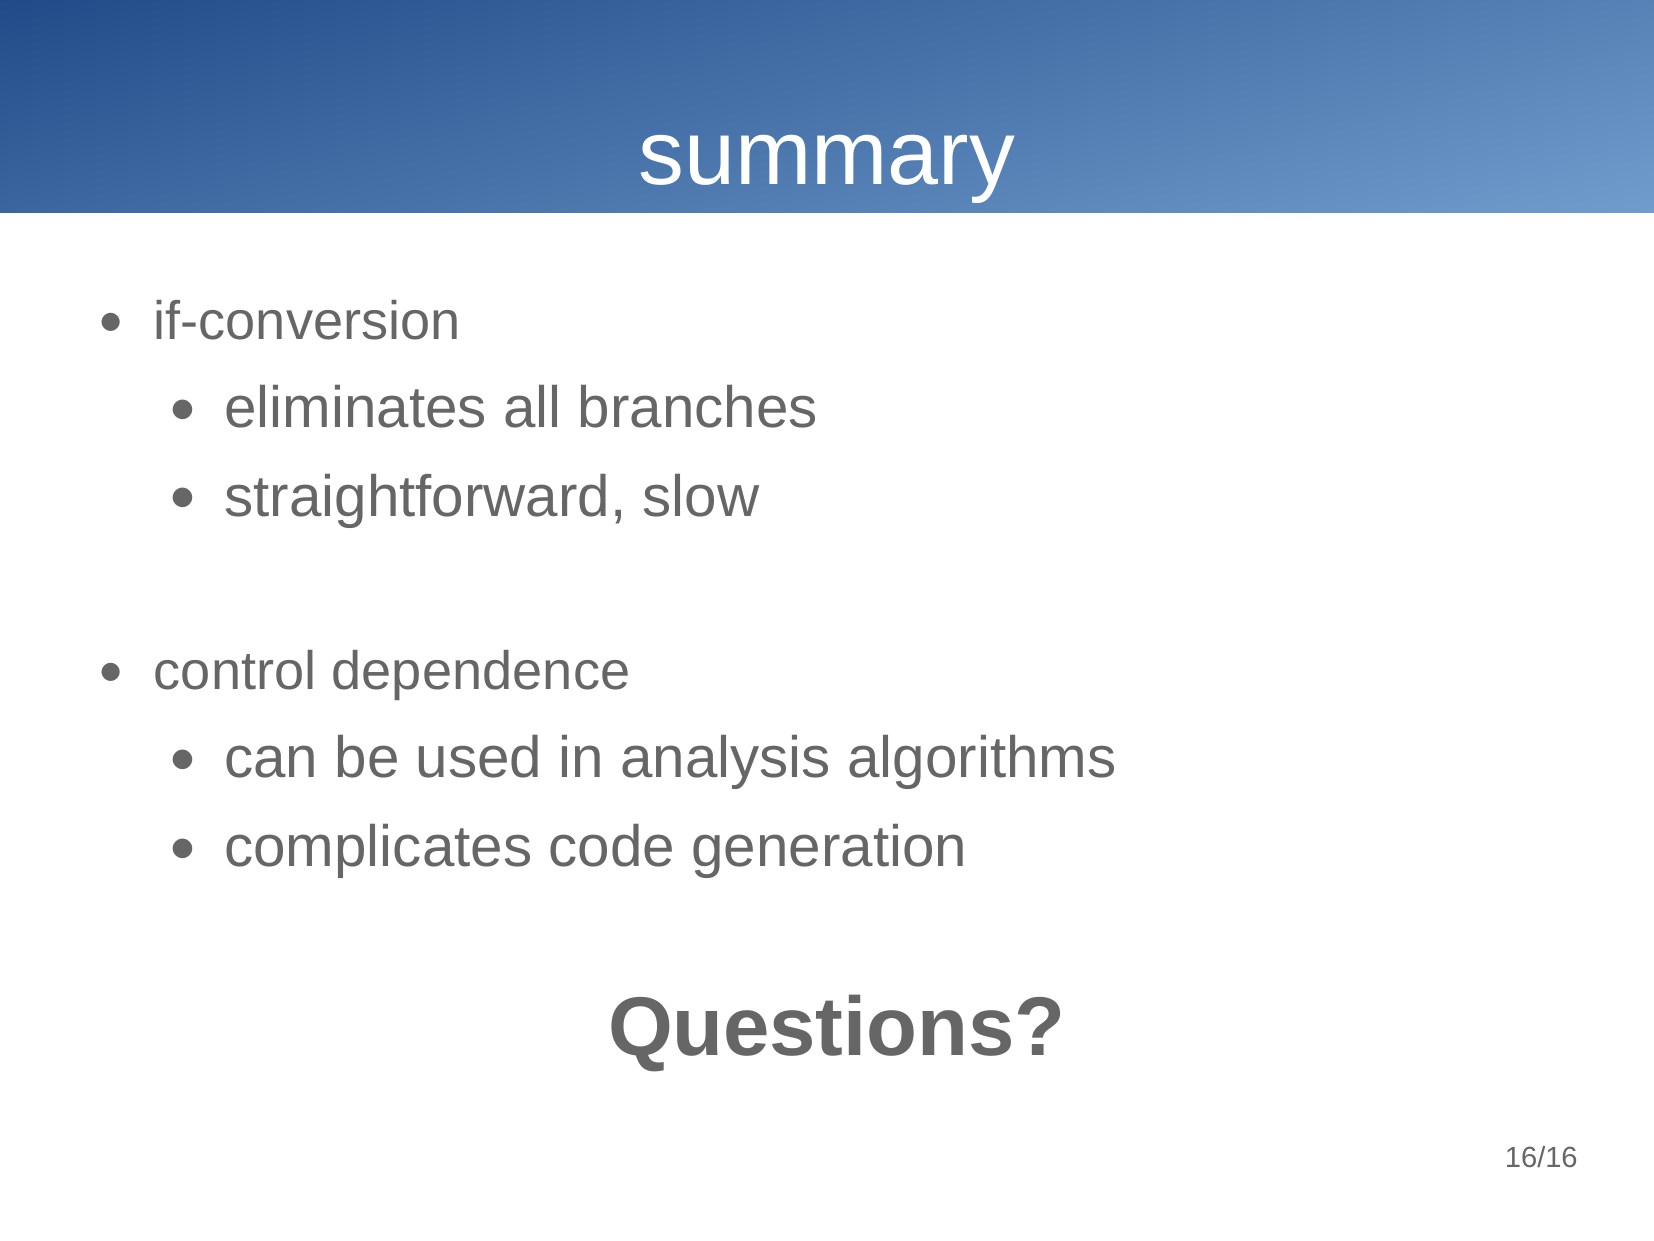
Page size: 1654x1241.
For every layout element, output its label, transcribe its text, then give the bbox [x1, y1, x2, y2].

list if-conversion eliminates all branches straightforward, slow control dependence can be used in analysis algorithms complicates code generation [82, 290, 1571, 923]
text_box [0, 0, 1654, 213]
text_box <číslo>/16 [1346, 1133, 1654, 1182]
title Questions?? [82, 923, 1571, 1131]
title summary [82, 49, 1571, 257]
